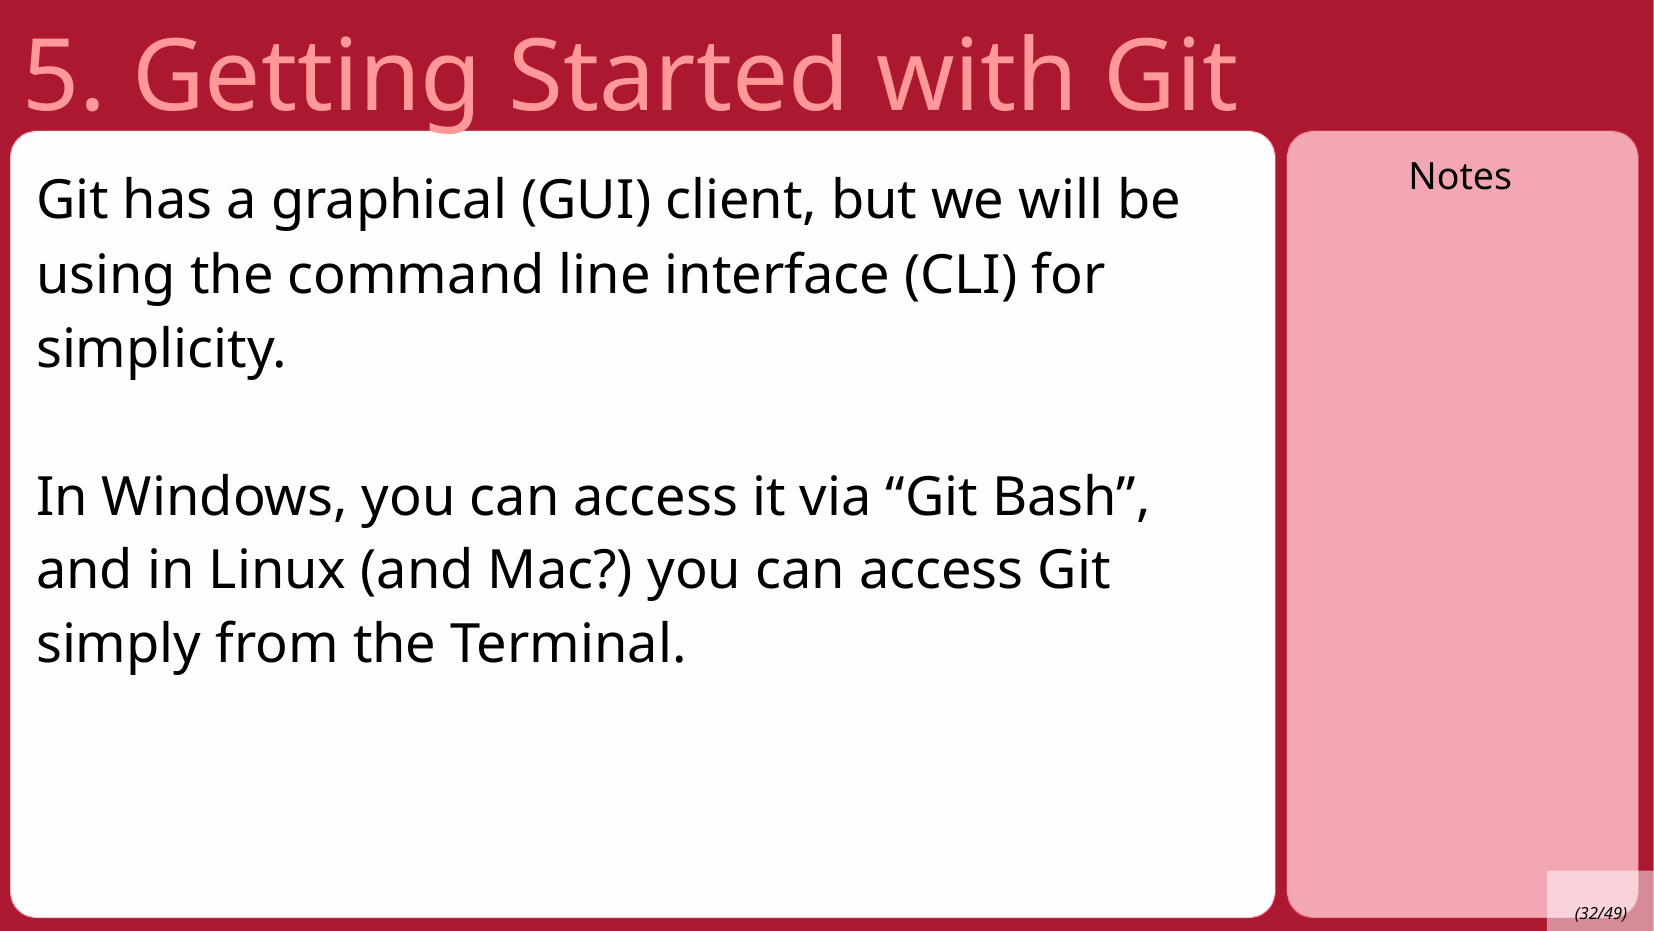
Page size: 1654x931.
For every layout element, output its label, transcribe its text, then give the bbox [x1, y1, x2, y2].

text_box Git has a graphical (GUI) client, but we will be using the command line interface (CLI) for simplicity. In Windows, you can access it via “Git Bash”, and in Linux (and Mac?) you can access Git simply from the Terminal. [35, 161, 1248, 587]
text_box (<number>/49) [1546, 877, 1654, 931]
title 5. Getting Started with Git [22, 7, 1511, 136]
text_box Notes [1290, 141, 1631, 419]
picture [0, 0, 1654, 931]
